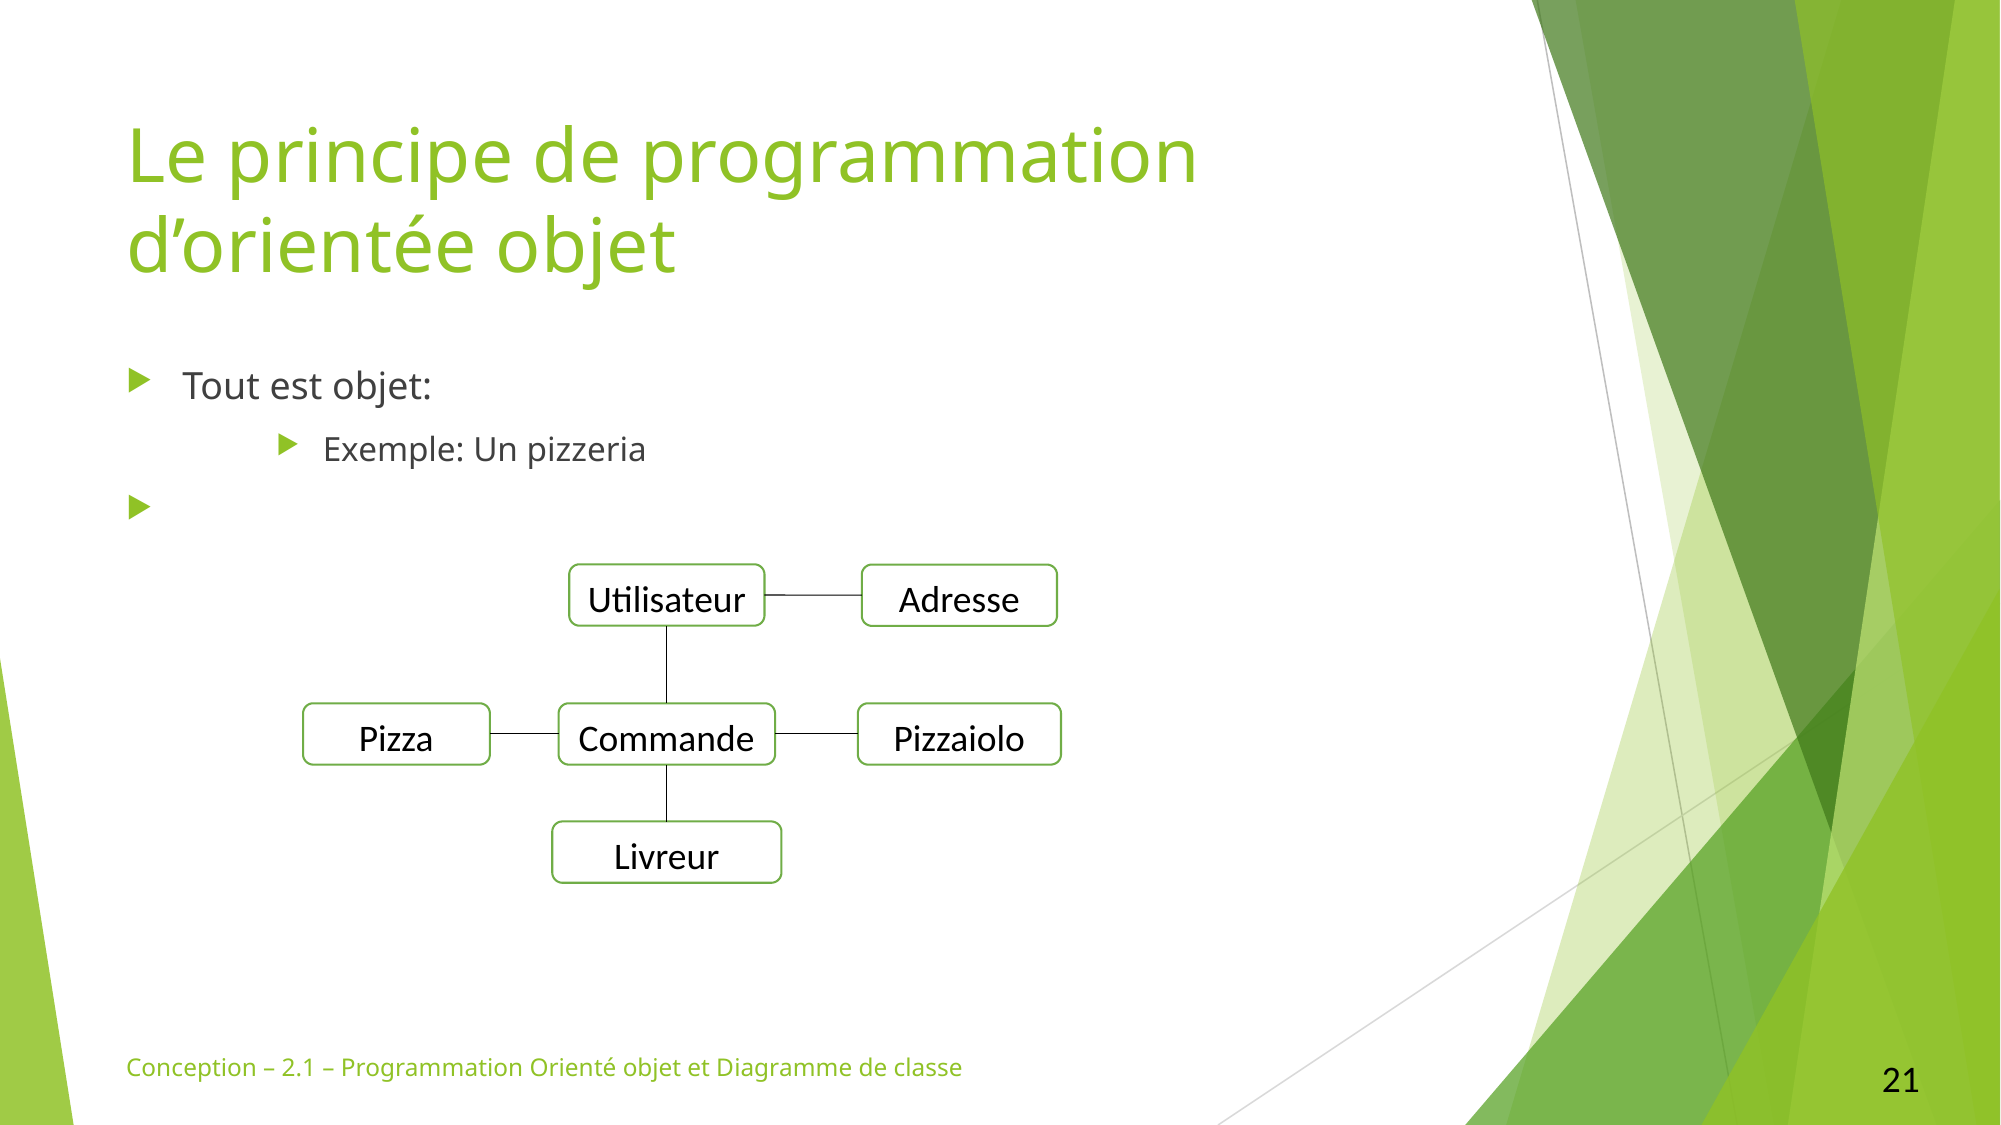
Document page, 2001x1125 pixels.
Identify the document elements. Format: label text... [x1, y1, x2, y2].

title Le principe de programmation d’orientée objet [111, 99, 1522, 317]
list Tout est objet: Exemple: Un pizzeria [111, 354, 1522, 992]
text_box Adresse [861, 564, 1058, 626]
text_box Pizza [303, 703, 490, 765]
text_box Pizzaiolo [857, 703, 1061, 765]
text_box Utilisateur [569, 564, 765, 626]
text_box Conception – 2.1 – Programmation Orienté objet et Diagramme de classe [111, 1047, 1094, 1109]
text_box Commande [558, 703, 776, 765]
text_box [1866, 1047, 1979, 1108]
text_box Livreur [552, 821, 782, 883]
